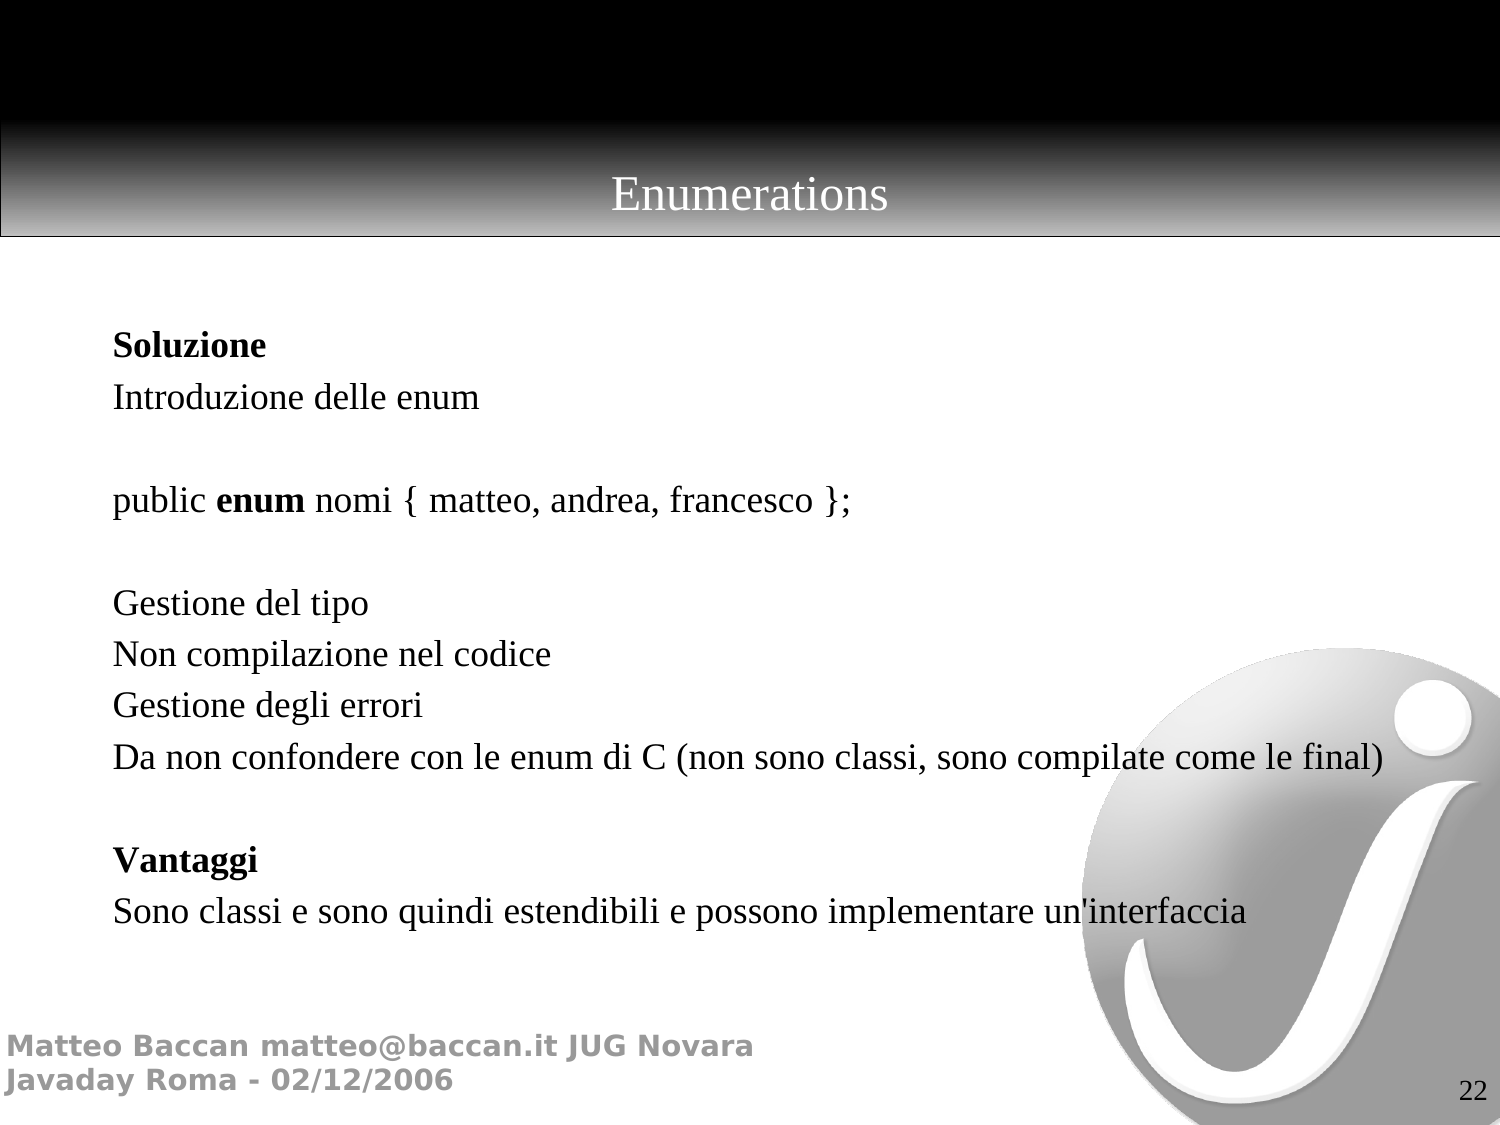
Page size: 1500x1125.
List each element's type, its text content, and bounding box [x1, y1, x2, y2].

picture [1081, 648, 1500, 1125]
list Soluzione Introduzione delle enum public enum nomi { matteo, andrea, francesco }; Gestione del tipo Non compilazione nel codice Gestione degli errori Da non confondere con le enum di C (non sono classi, sono compilate come le final) Vantaggi Sono classi e sono quindi estendibili e possono implementare un'interfaccia [112, 324, 1388, 1009]
title Enumerations [112, 99, 1388, 288]
